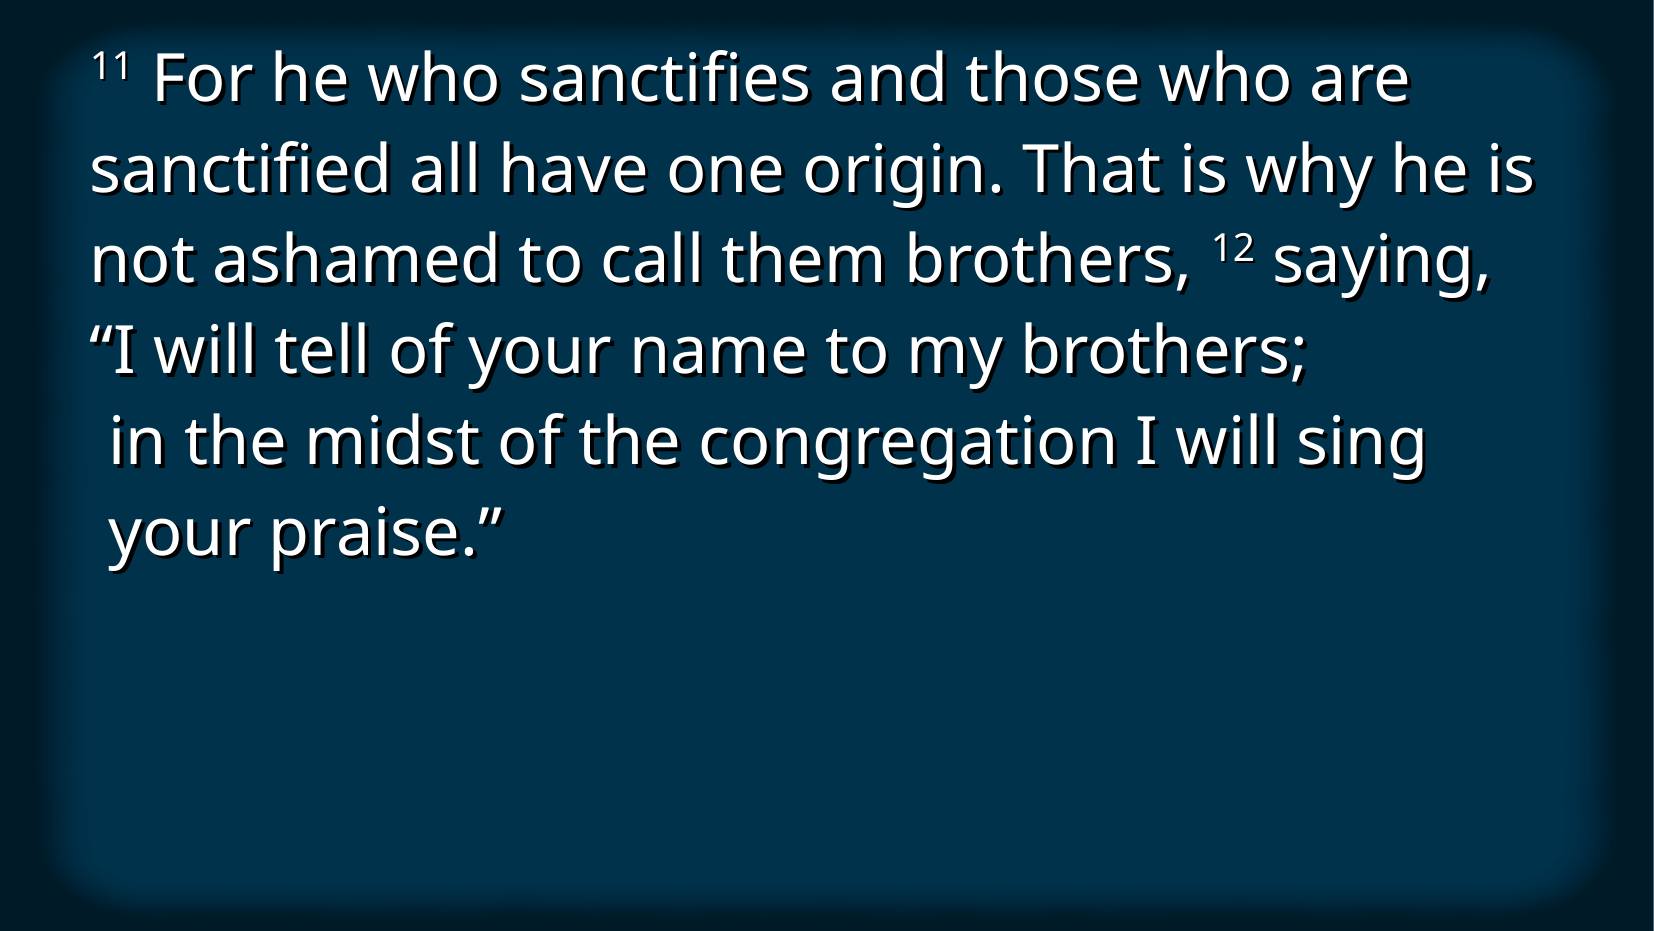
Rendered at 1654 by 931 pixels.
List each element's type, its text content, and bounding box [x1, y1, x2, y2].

text_box 11 For he who sanctifies and those who are sanctified all have one origin. That is why he is not ashamed to call them brothers, 12 saying, “I will tell of your name to my brothers; in the midst of the congregation I will sing your praise.” [75, 22, 1576, 571]
picture [0, 0, 1654, 931]
